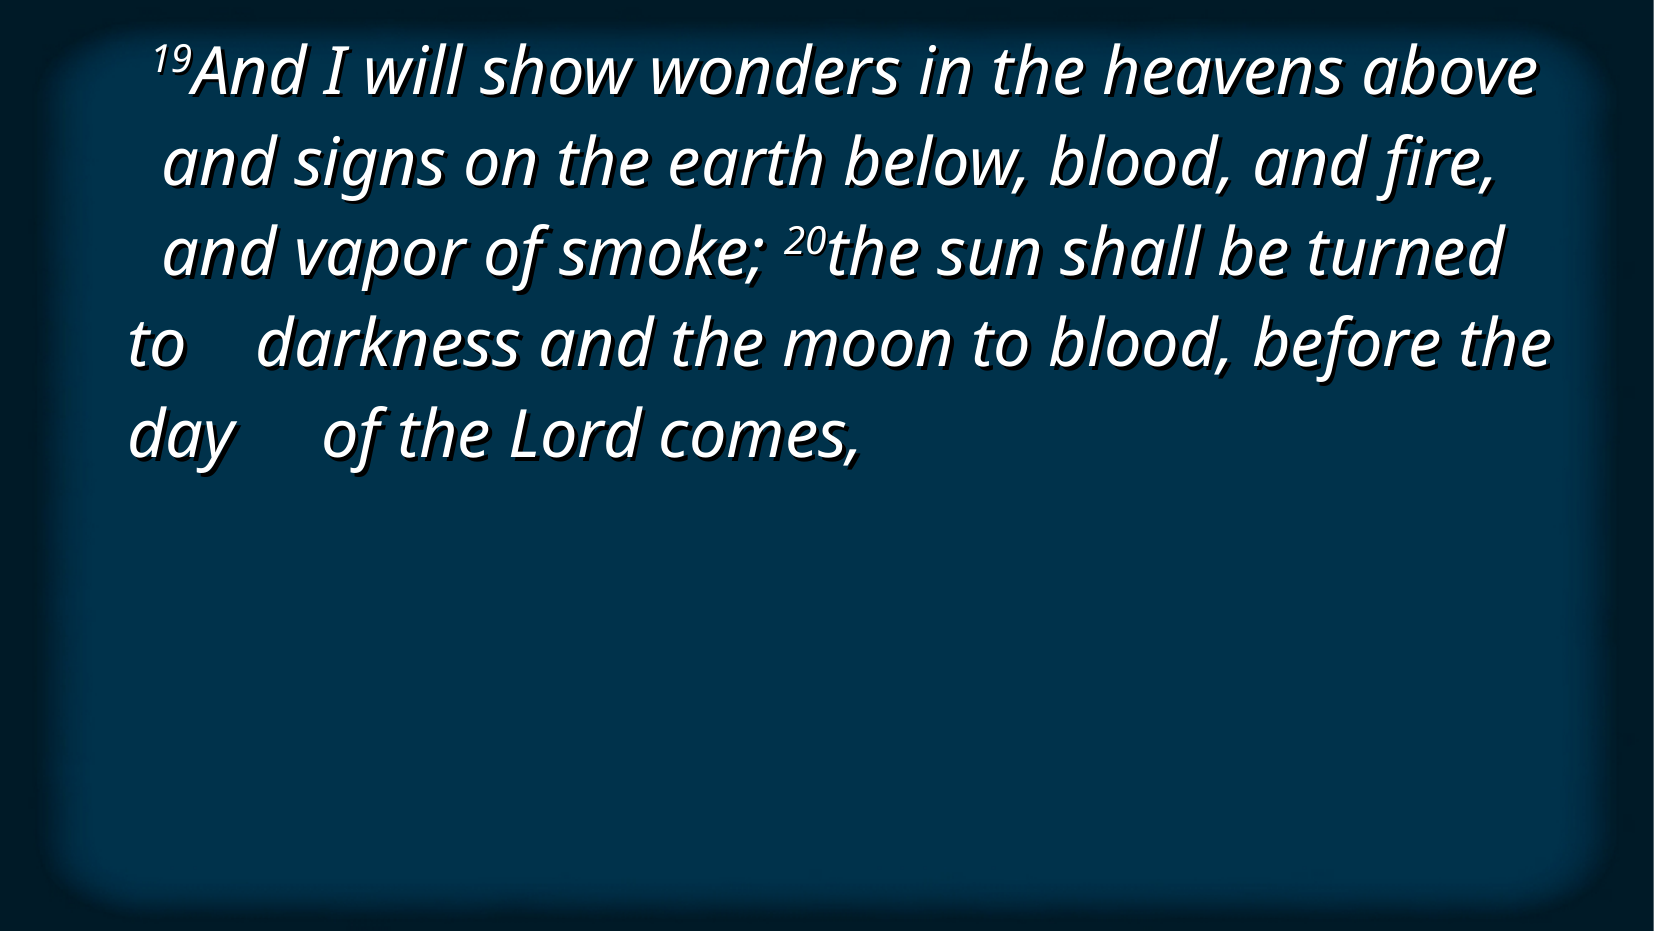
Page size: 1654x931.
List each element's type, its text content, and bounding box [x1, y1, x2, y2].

picture [0, 0, 1654, 931]
text_box 19And I will show wonders in the heavens above and signs on the earth below, blood, and fire, and vapor of smoke; 20the sun shall be turned to darkness and the moon to blood, before the day of the Lord comes, [75, 15, 1591, 496]
